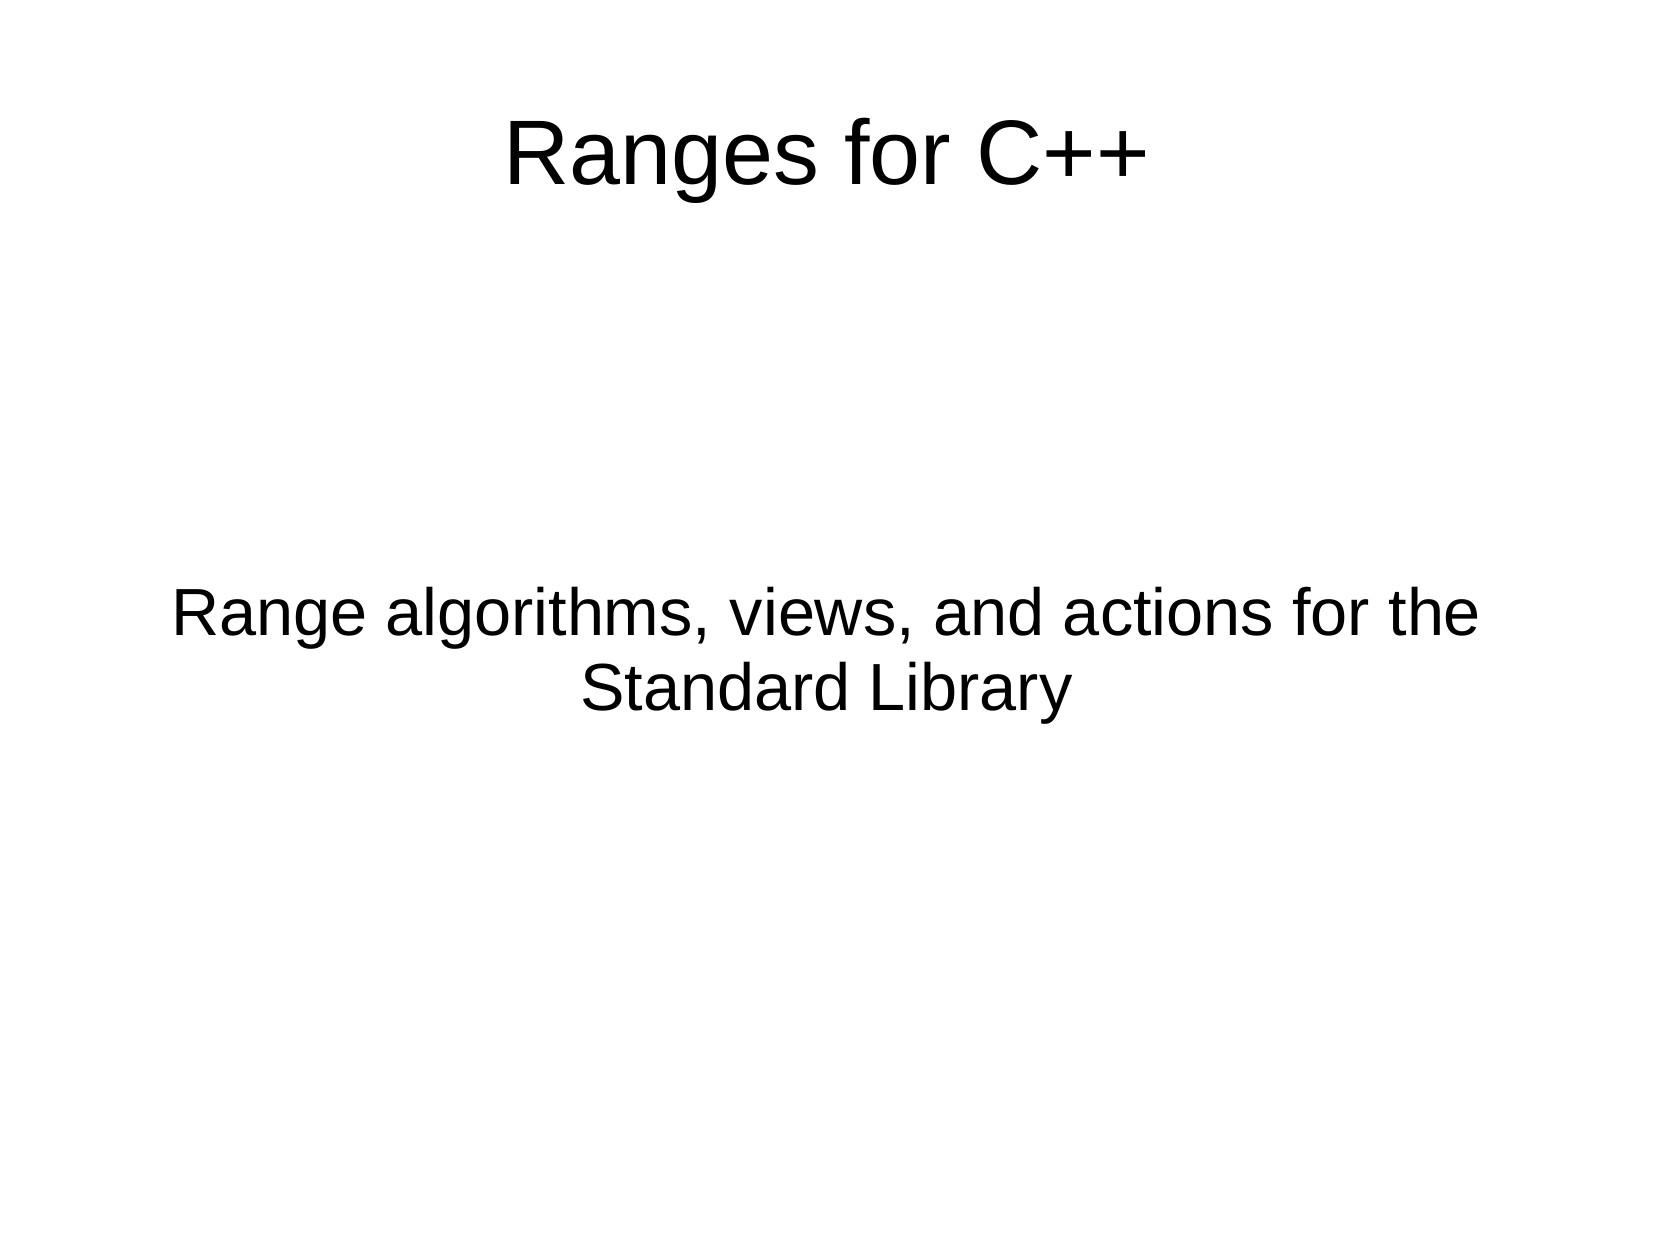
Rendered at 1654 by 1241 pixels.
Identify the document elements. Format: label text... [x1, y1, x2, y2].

subtitle Range algorithms, views, and actions for the Standard Library [82, 290, 1571, 1010]
title Ranges for C++ [82, 49, 1571, 257]
